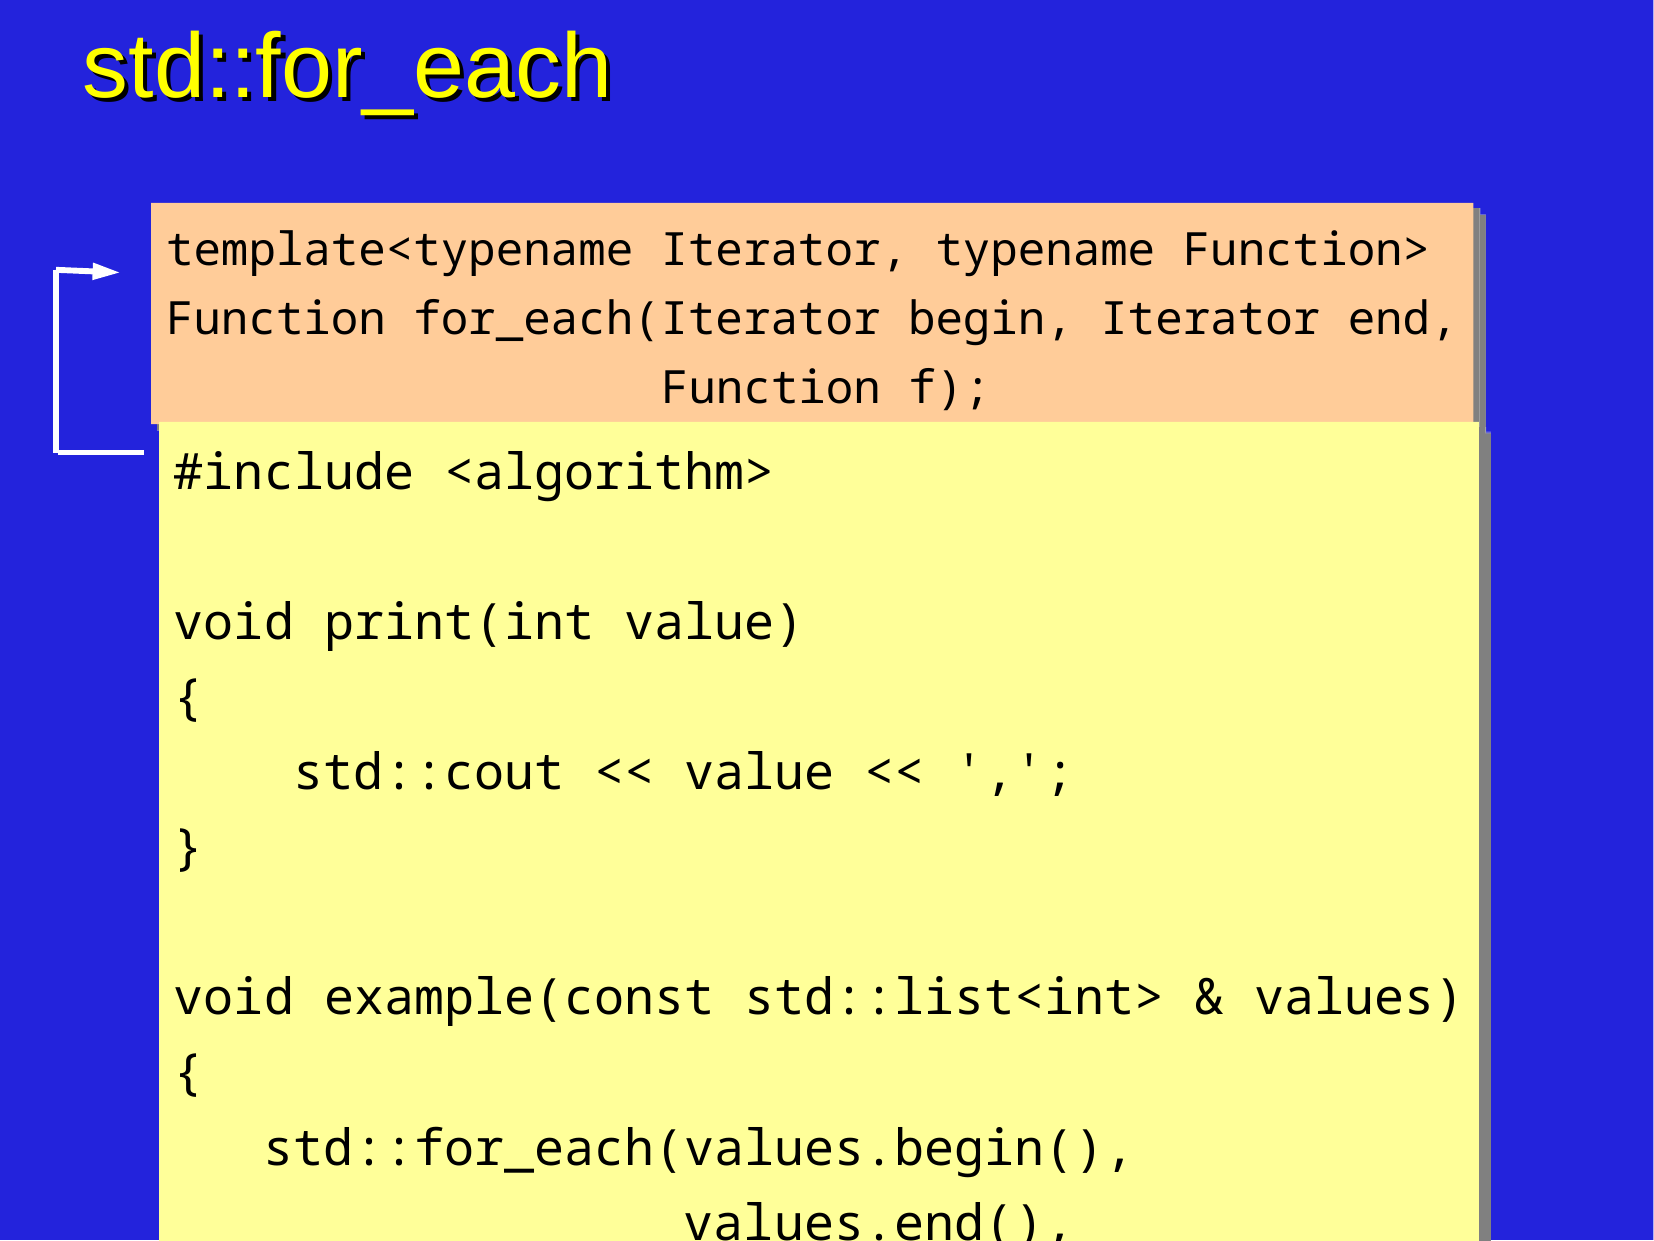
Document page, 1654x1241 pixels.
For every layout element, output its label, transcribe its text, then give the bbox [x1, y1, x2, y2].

text_box #include <algorithm> void print(int value) { std::cout << value << ','; } void example(const std::list<int> & values) { std::for_each(values.begin(), values.end(), print); } [159, 421, 1479, 1241]
text_box template<typename Iterator, typename Function> Function for_each(Iterator begin, Iterator end, Function f); [151, 202, 1474, 425]
title std::for_each [82, 2, 1571, 130]
